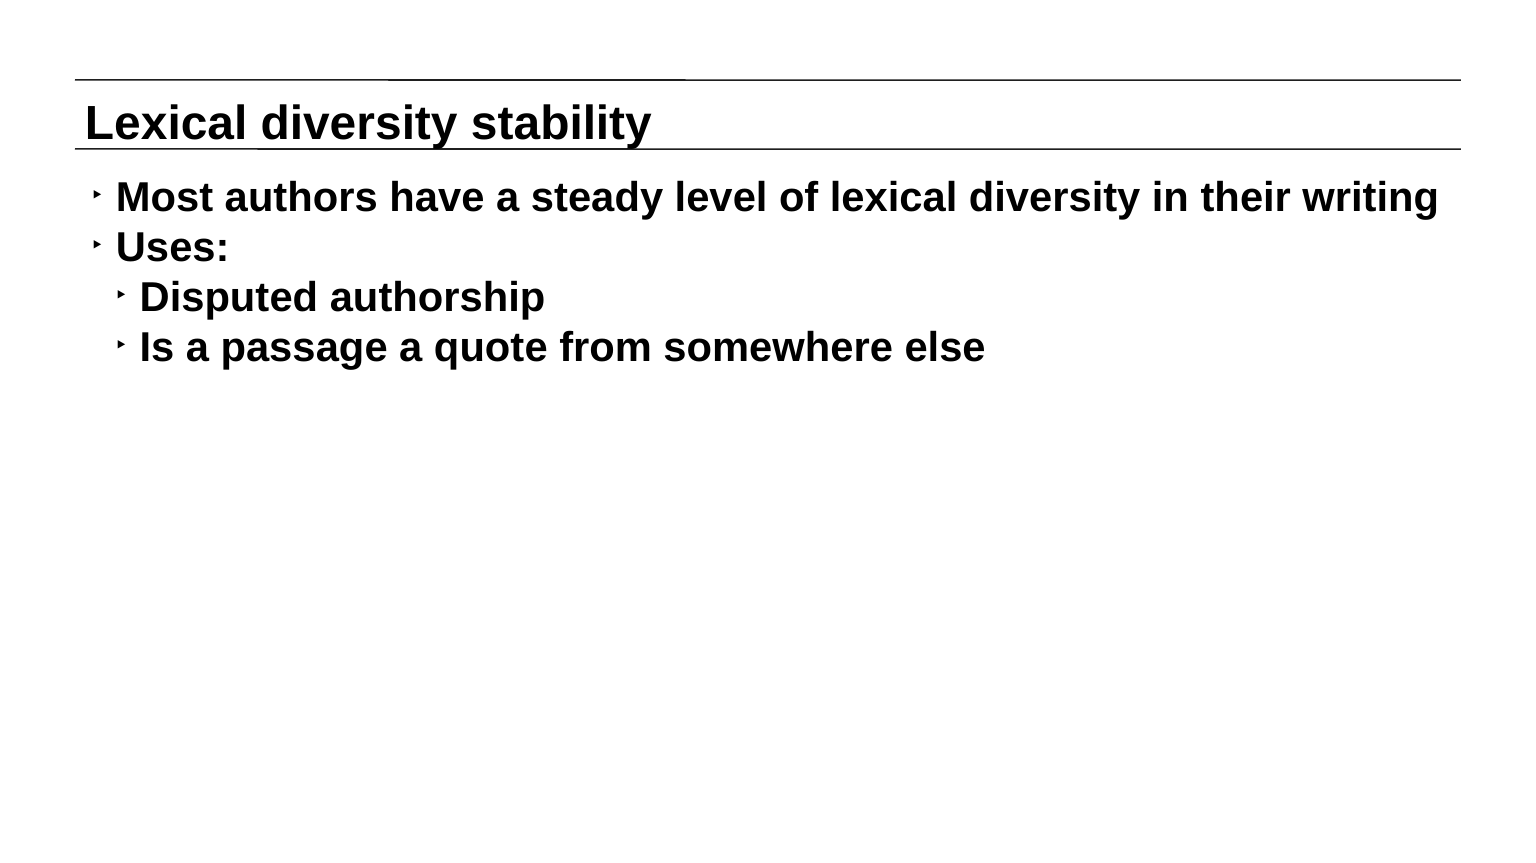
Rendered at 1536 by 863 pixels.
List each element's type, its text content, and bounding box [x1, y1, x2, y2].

title Lexical diversity stability [76, 82, 1369, 161]
list Most authors have a steady level of lexical diversity in their writing Uses: Disputed authorship Is a passage a quote from somewhere else [76, 161, 1460, 823]
